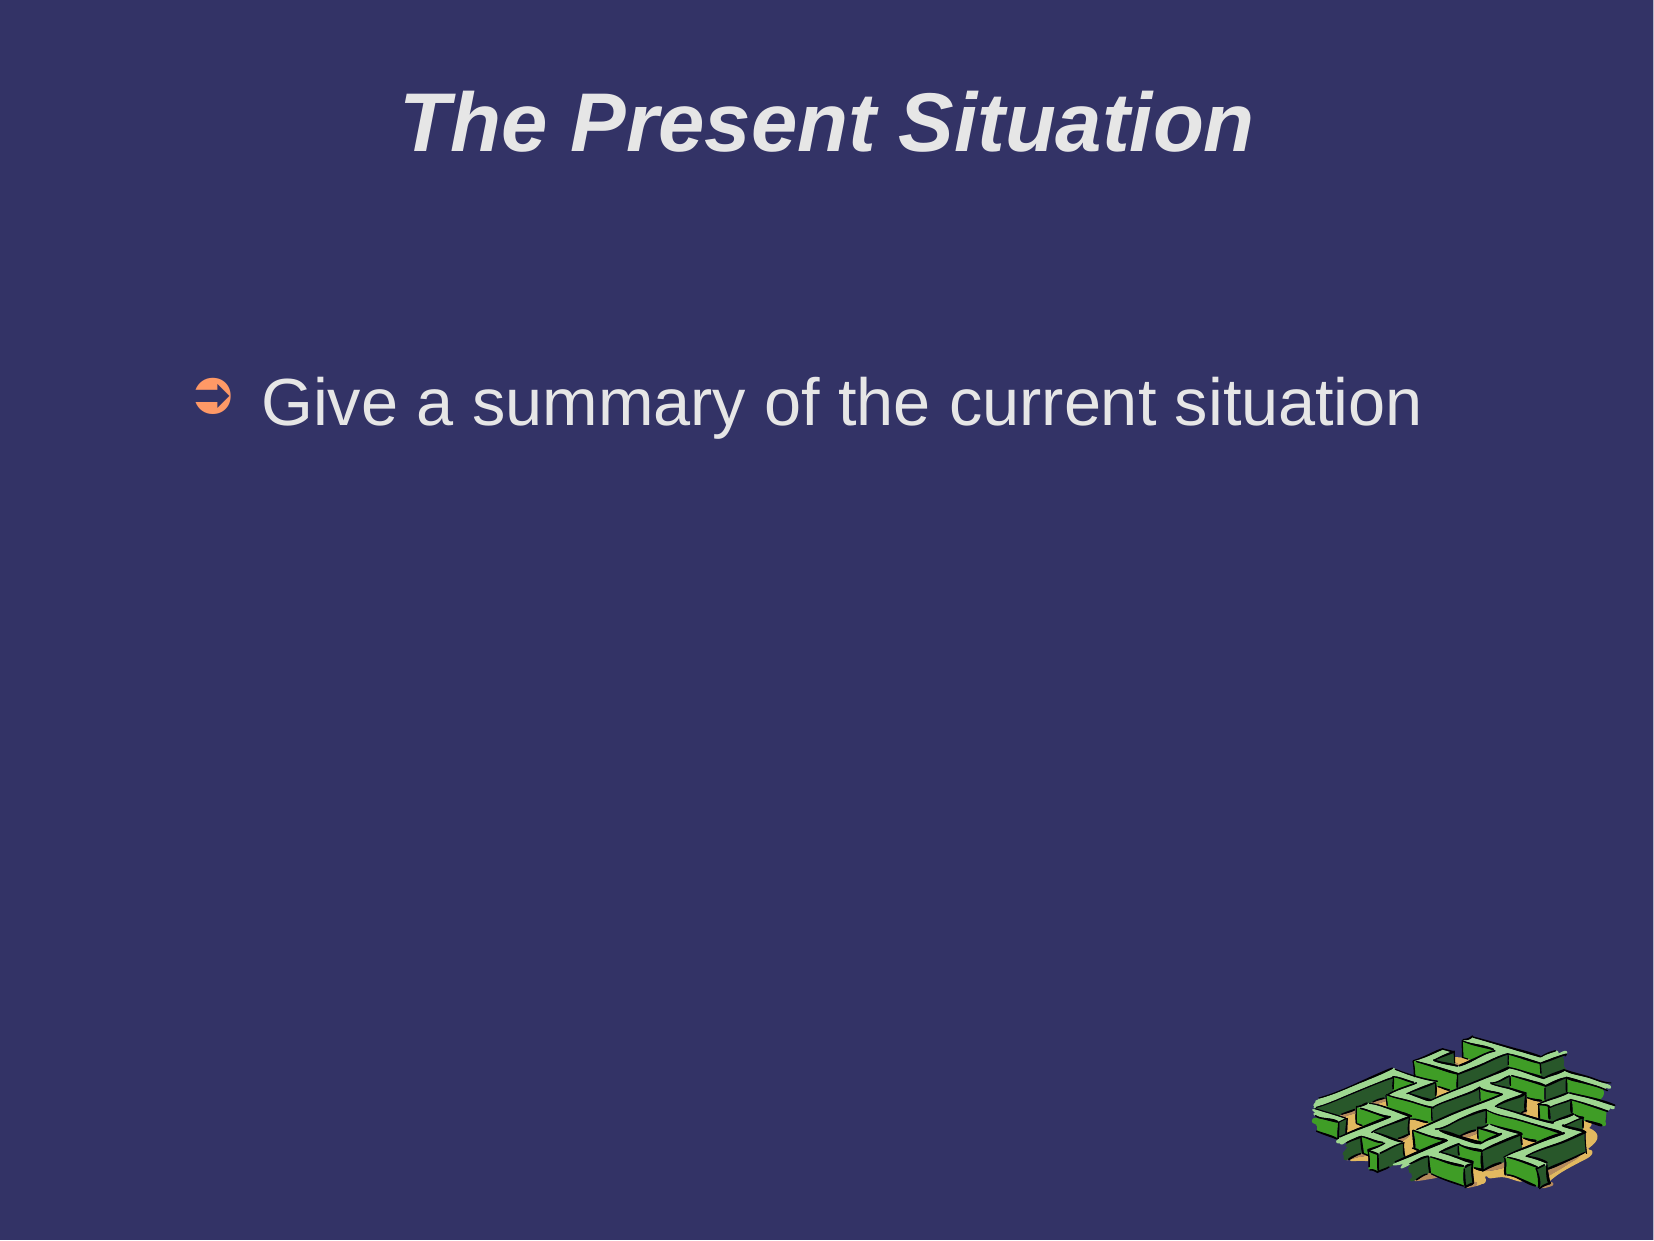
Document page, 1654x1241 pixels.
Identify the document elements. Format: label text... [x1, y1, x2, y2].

list Give a summary of the current situation [178, 364, 1570, 1147]
title The Present Situation [121, 19, 1534, 227]
